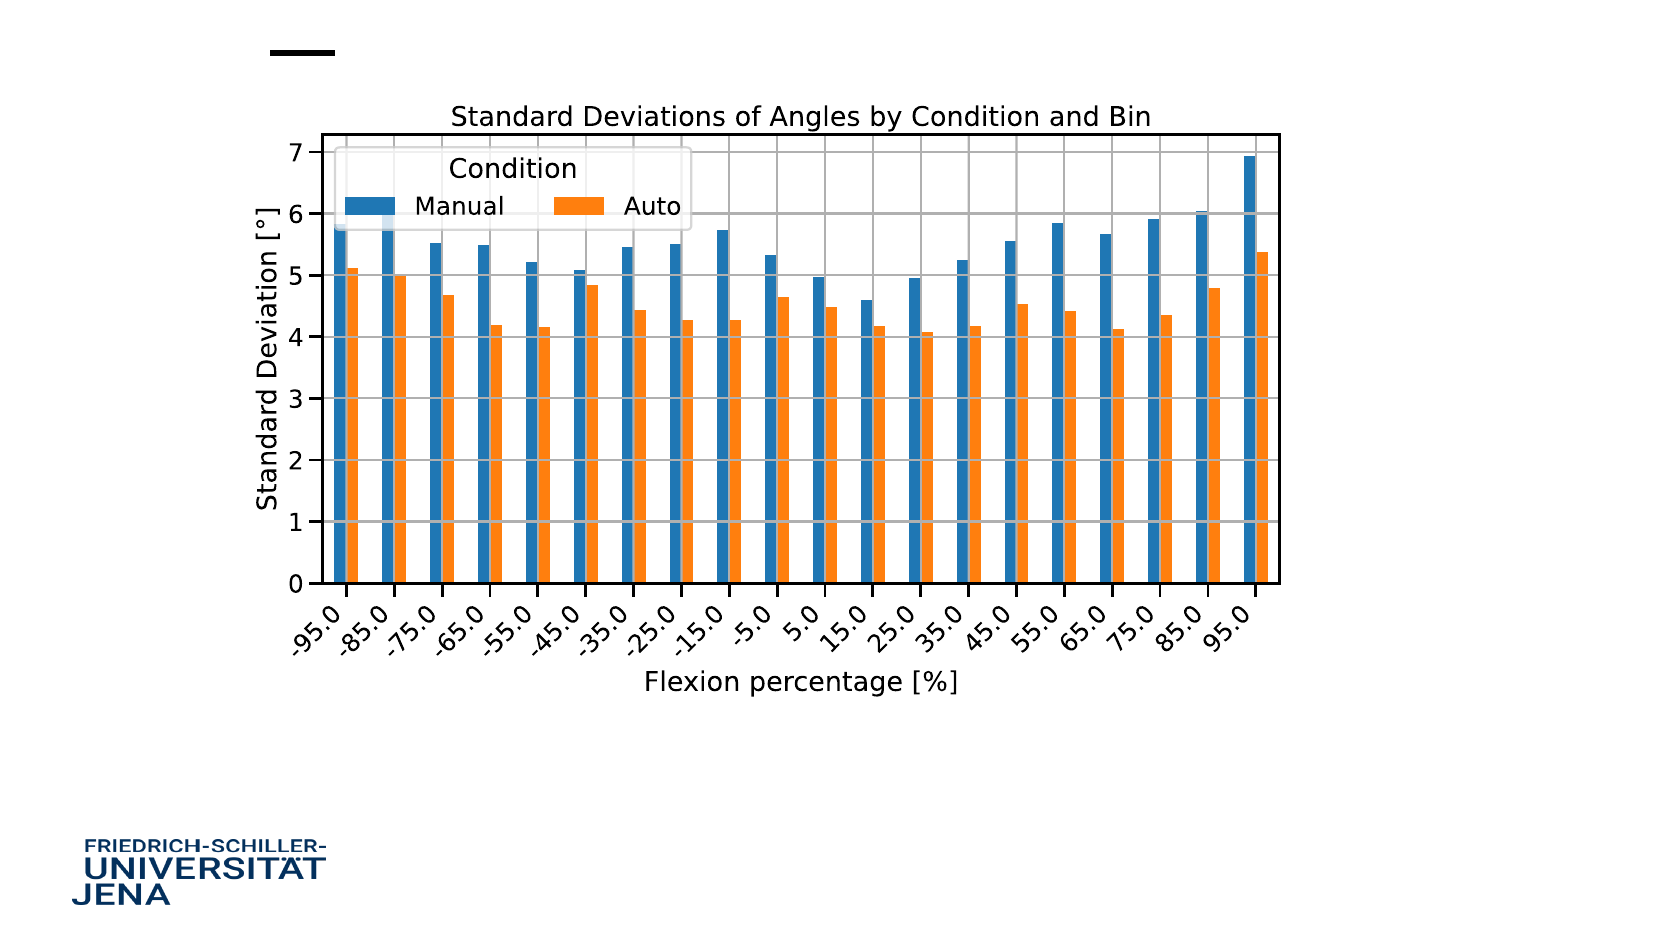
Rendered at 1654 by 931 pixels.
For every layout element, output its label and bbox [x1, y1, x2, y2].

picture [72, 839, 326, 905]
picture [225, 75, 1310, 727]
